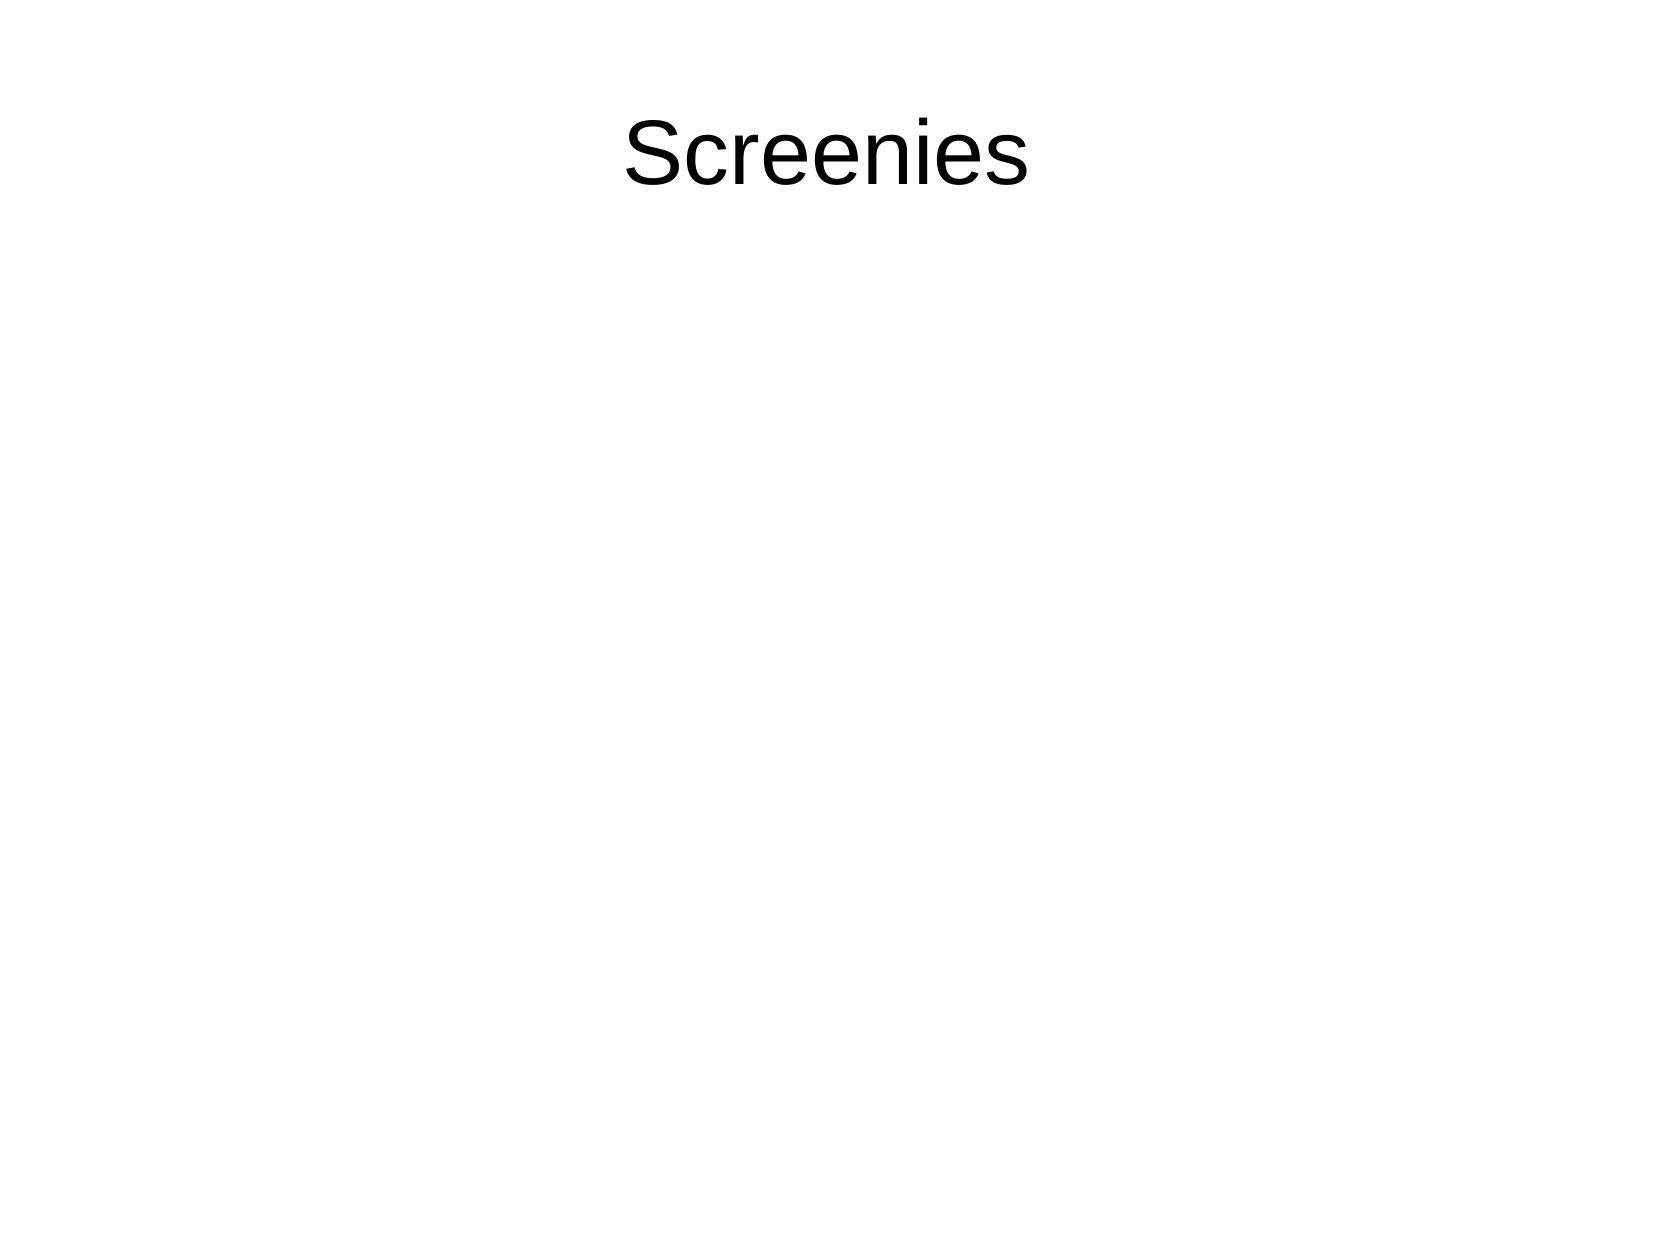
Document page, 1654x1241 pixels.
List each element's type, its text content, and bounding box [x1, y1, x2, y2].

title Screenies [82, 49, 1571, 257]
